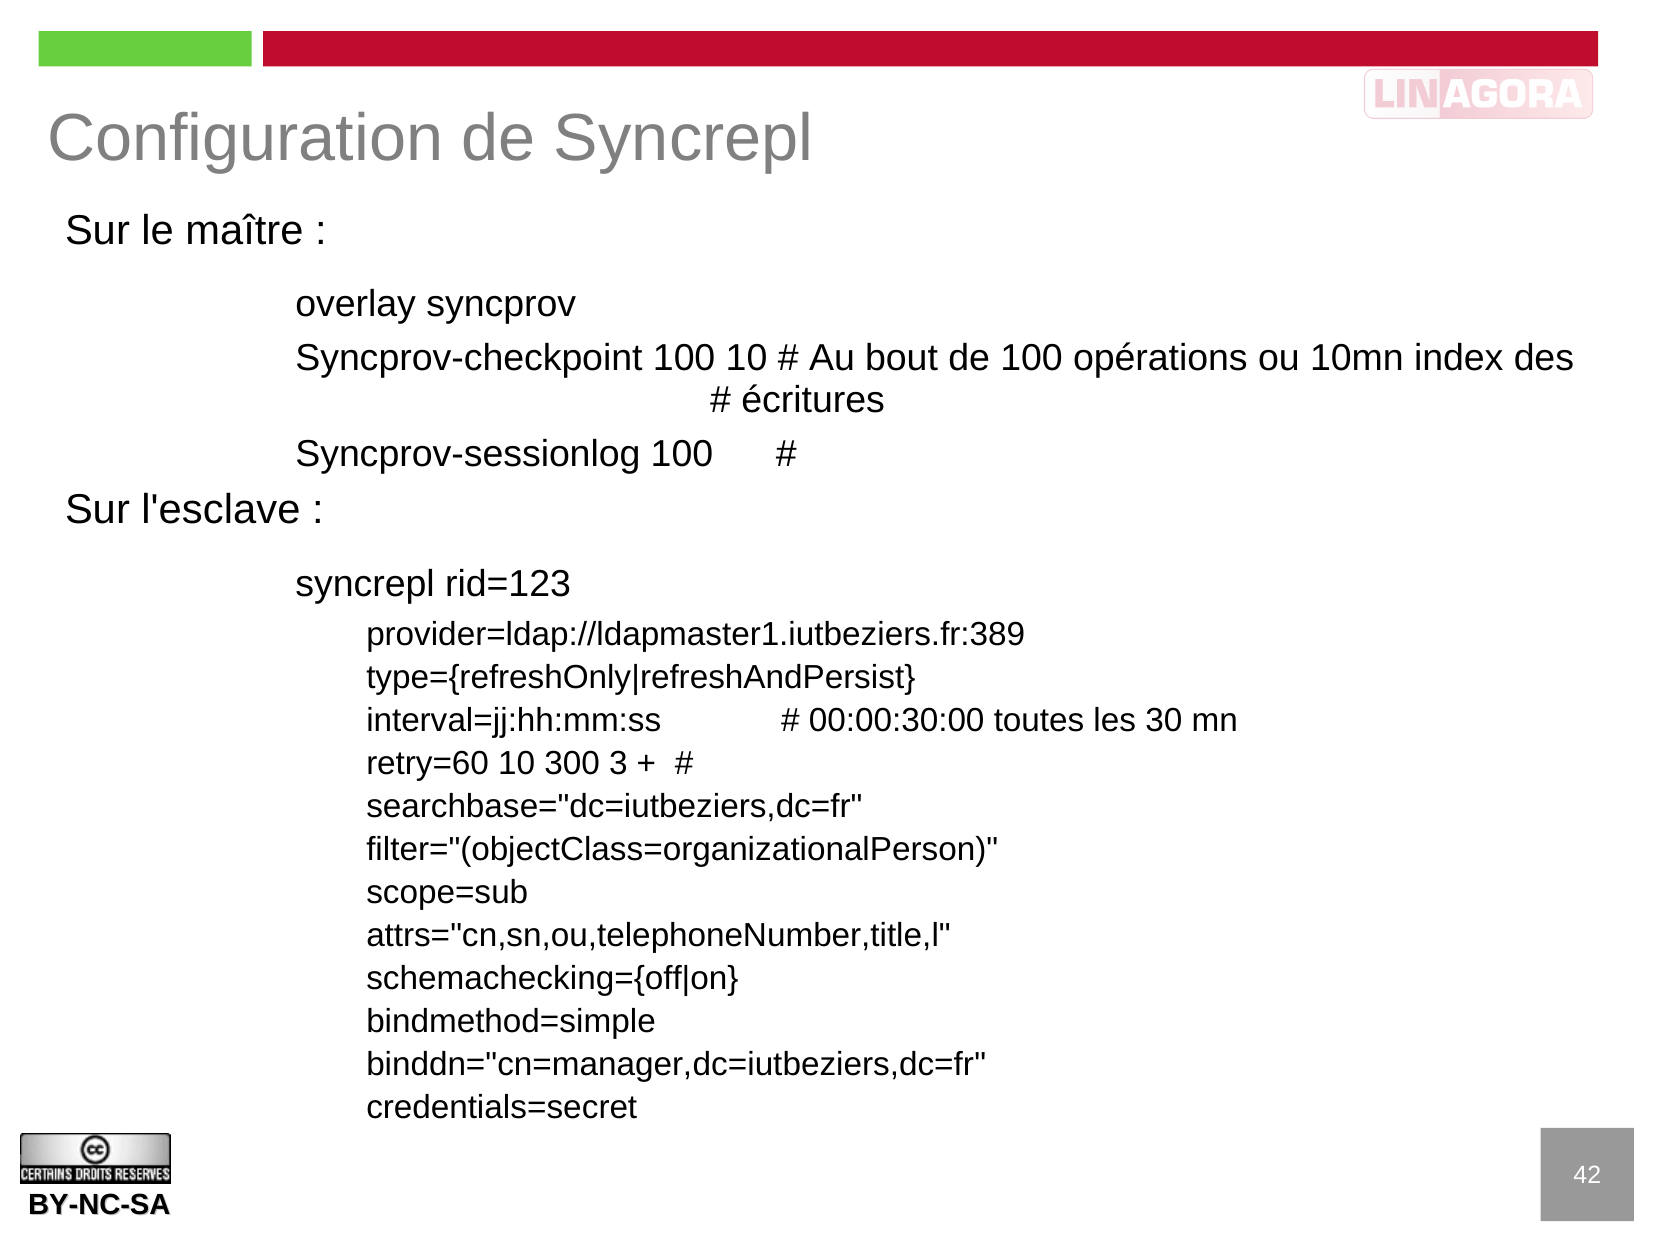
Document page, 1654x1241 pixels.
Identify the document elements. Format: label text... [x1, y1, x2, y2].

picture [20, 1133, 171, 1184]
title Configuration de Syncrepl [47, 97, 1447, 178]
list Sur le maître : overlay syncprov Syncprov-checkpoint 100 10 # Au bout de 100 opérations ou 10mn index des # écritures Syncprov-sessionlog 100 # Sur l'esclave : syncrepl rid=123 provider=ldap://ldapmaster1.iutbeziers.fr:389 type={refreshOnly|refreshAndPersist} interval=jj:hh:mm:ss # 00:00:30:00 toutes les 30 mn retry=60 10 300 3 + # searchbase="dc=iutbeziers,dc=fr" filter="(objectClass=organizationalPerson)" scope=sub attrs="cn,sn,ou,telephoneNumber,title,l" schemachecking={off|on} bindmethod=simple binddn="cn=manager,dc=iutbeziers,dc=fr" credentials=secret [47, 206, 1625, 1166]
